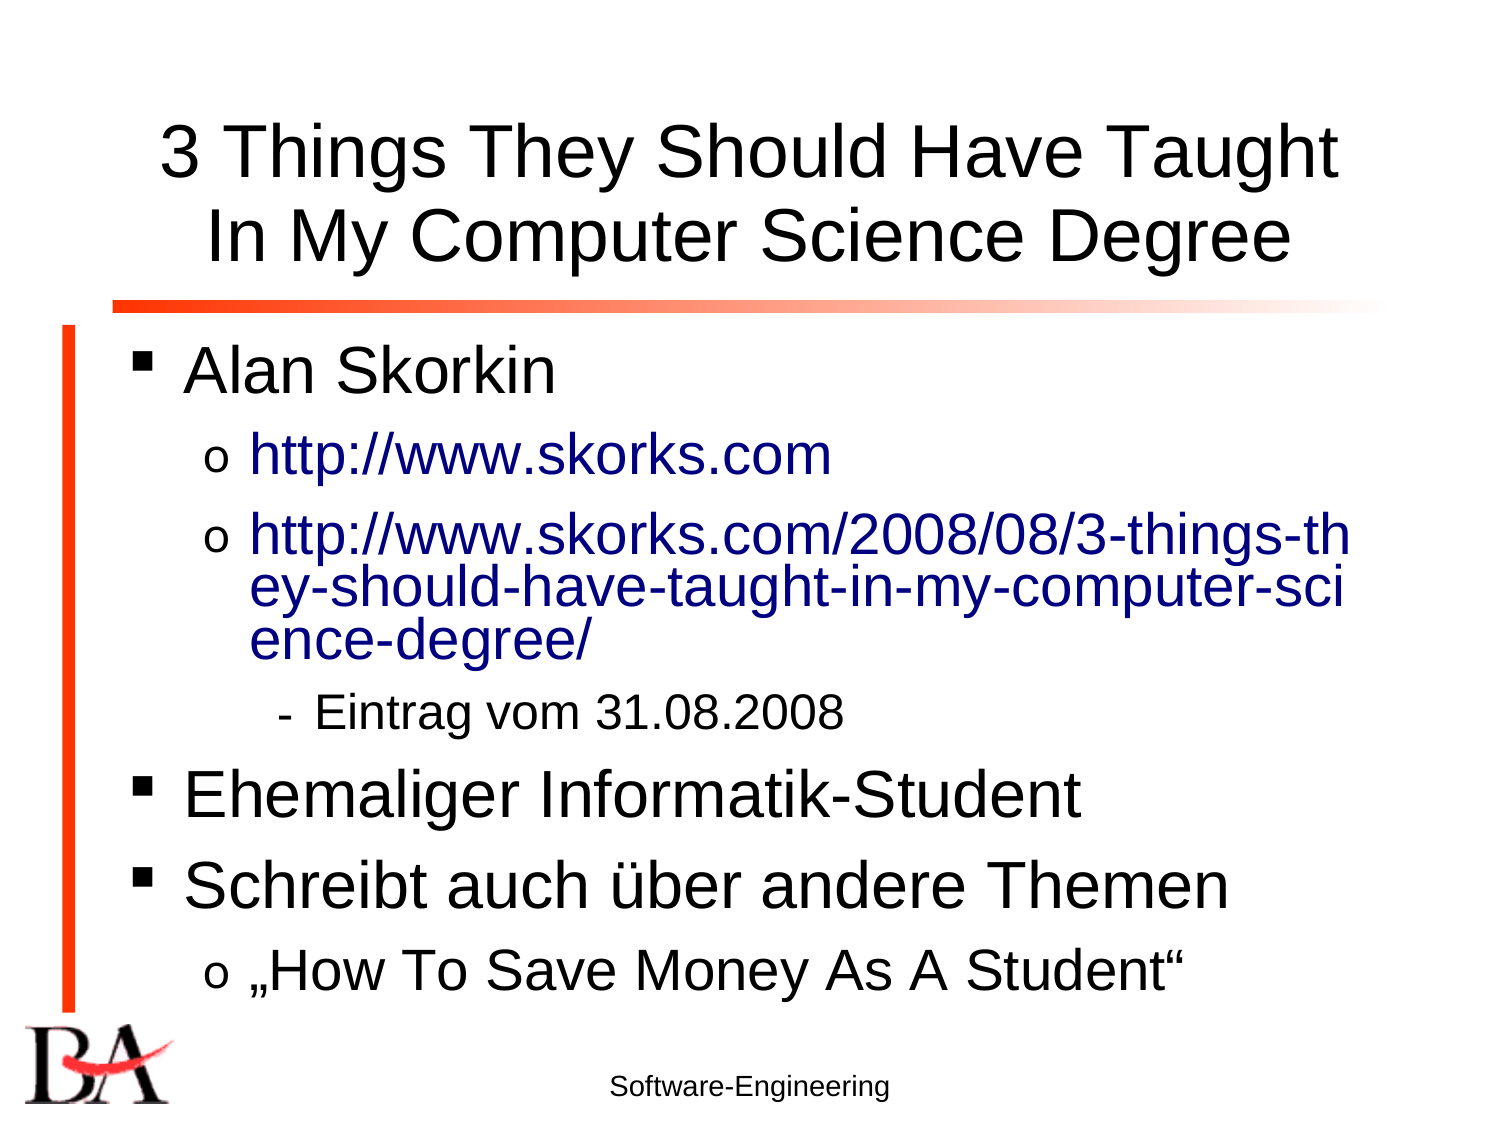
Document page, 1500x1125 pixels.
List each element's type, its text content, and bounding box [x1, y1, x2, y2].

title 3 Things They Should Have Taught In My Computer Science Degree [112, 99, 1388, 288]
picture [24, 1024, 175, 1104]
list Alan Skorkin http://www.skorks.com http://www.skorks.com/2008/08/3-things-they-should-have-taught-in-my-computer-science-degree/ Eintrag vom 31.08.2008 Ehemaliger Informatik-Student Schreibt auch über andere Themen „How To Save Money As A Student“ [112, 324, 1388, 1051]
